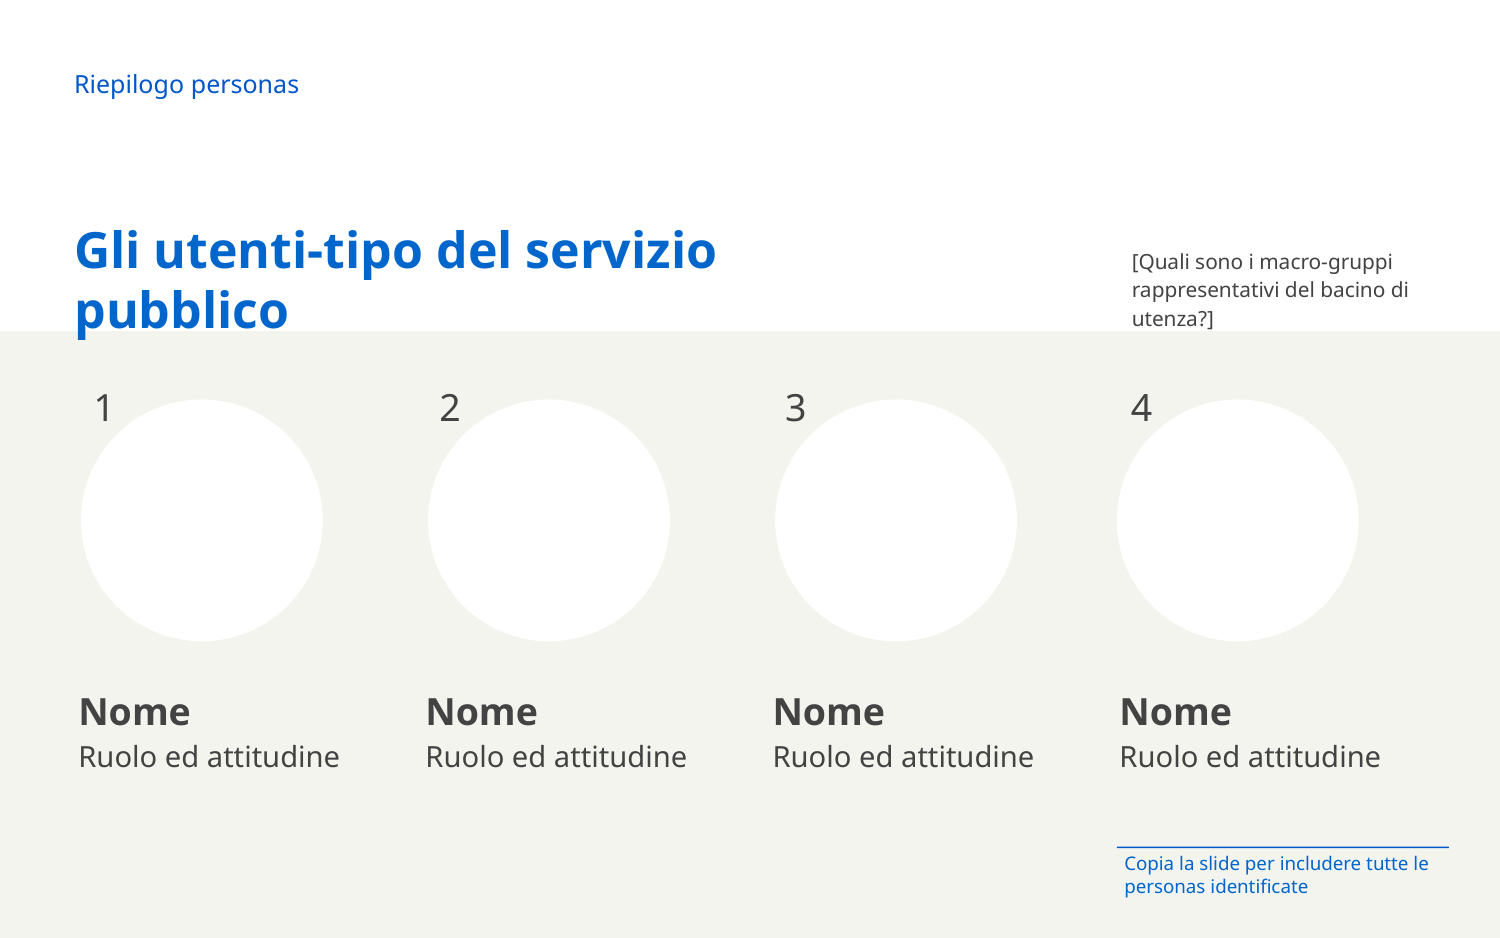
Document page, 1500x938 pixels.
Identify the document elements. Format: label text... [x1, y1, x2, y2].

text_box 1 [62, 383, 146, 430]
text_box Nome Ruolo ed attitudine [1104, 666, 1445, 873]
text_box 2 [408, 383, 492, 430]
text_box 4 [1099, 383, 1184, 430]
text_box Gli utenti-tipo del servizio pubblico [59, 203, 864, 315]
text_box 3 [754, 383, 838, 430]
text_box Nome Ruolo ed attitudine [410, 666, 751, 873]
text_box Nome Ruolo ed attitudine [757, 666, 1103, 873]
text_box [0, 331, 1500, 938]
text_box Copia la slide per includere tutte le personas identificate [1115, 848, 1448, 901]
text_box Riepilogo personas [59, 58, 696, 110]
text_box Nome Ruolo ed attitudine [63, 666, 409, 785]
text_box [Quali sono i macro-gruppi rappresentativi del bacino di utenza?] [1116, 229, 1474, 281]
